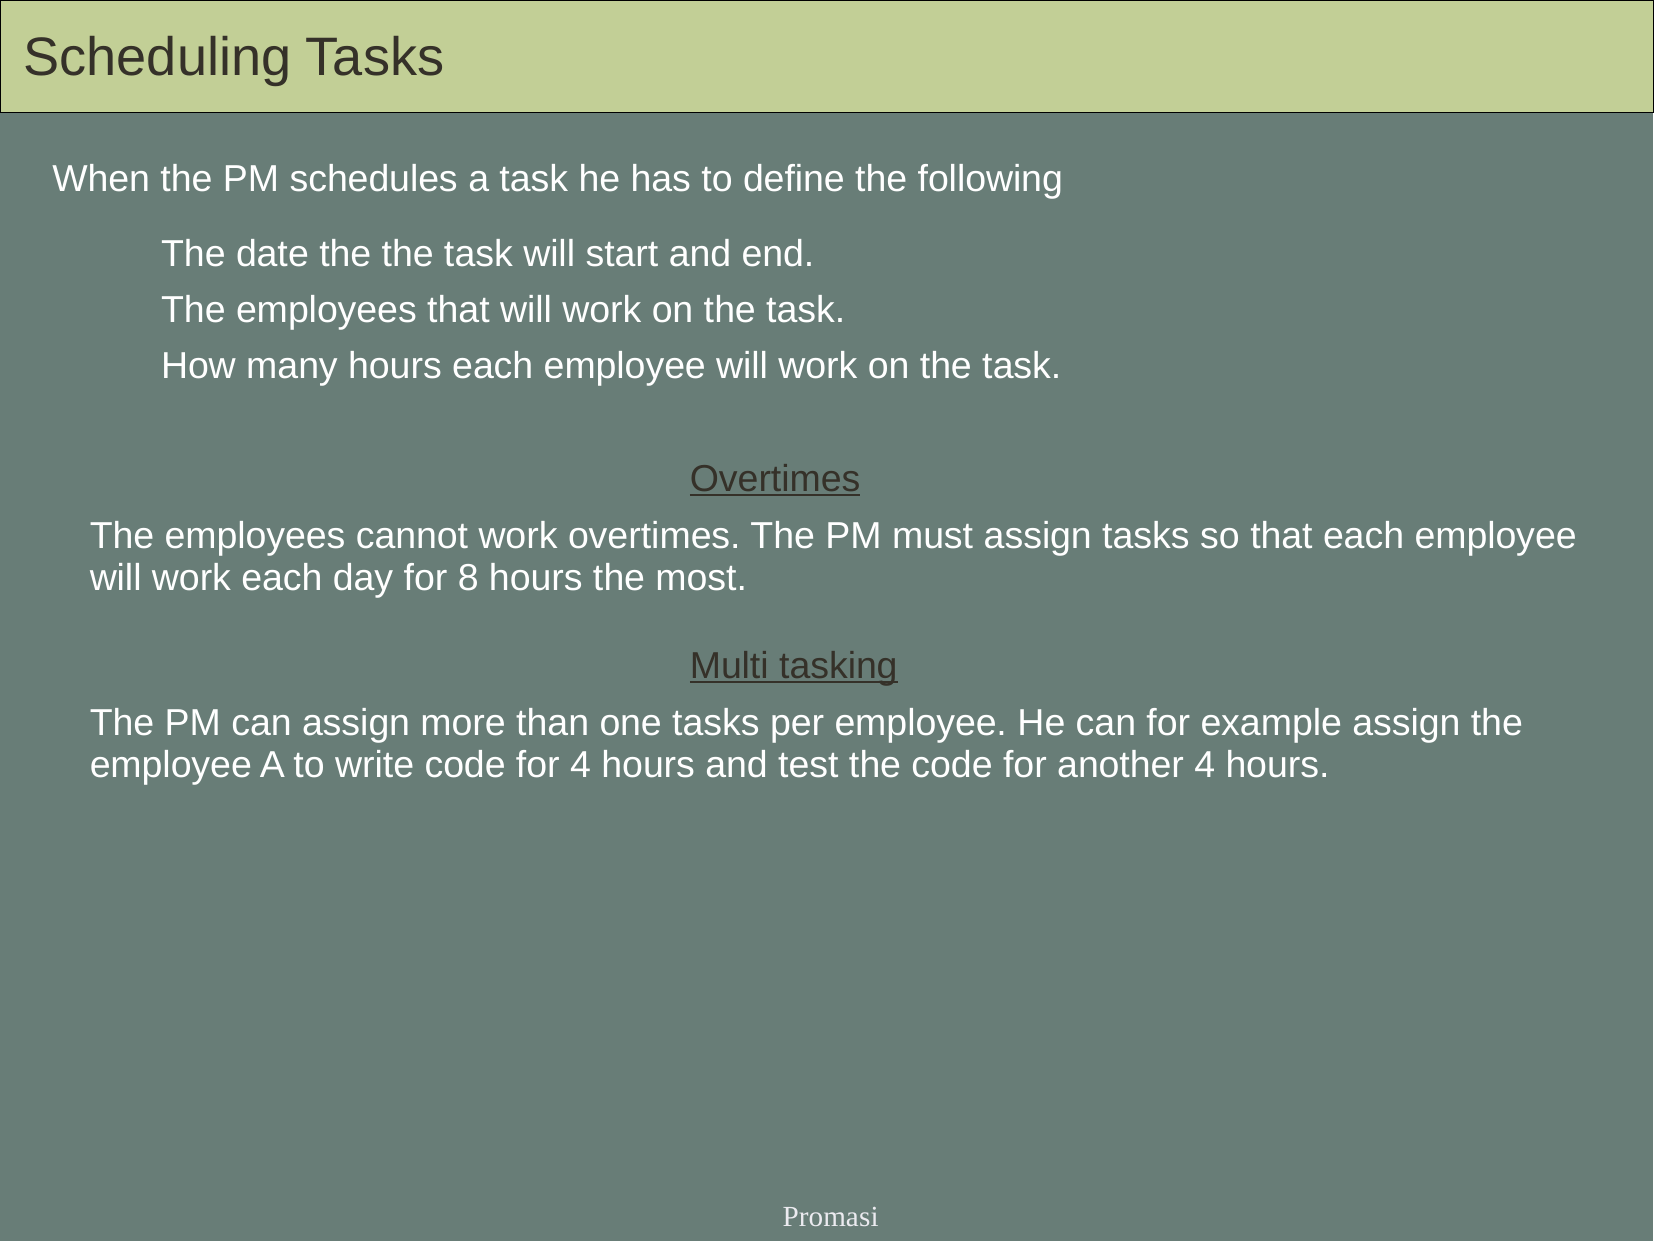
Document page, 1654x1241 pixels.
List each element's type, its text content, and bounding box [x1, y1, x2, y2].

title Scheduling Tasks [8, 19, 863, 95]
text_box Overtimes [675, 450, 876, 507]
text_box The employees that will work on the task. [146, 280, 873, 337]
text_box The PM can assign more than one tasks per employee. He can for example assign the employee A to write code for 4 hours and test the code for another 4 hours. [75, 694, 1548, 794]
text_box Multi tasking [675, 637, 913, 695]
text_box How many hours each employee will work on the task. [146, 337, 1087, 395]
text_box The employees cannot work overtimes. The PM must assign tasks so that each employee will work each day for 8 hours the most. [75, 506, 1591, 606]
text_box When the PM schedules a task he has to define the following [37, 150, 1088, 207]
text_box The date the the task will start and end. [146, 225, 843, 280]
